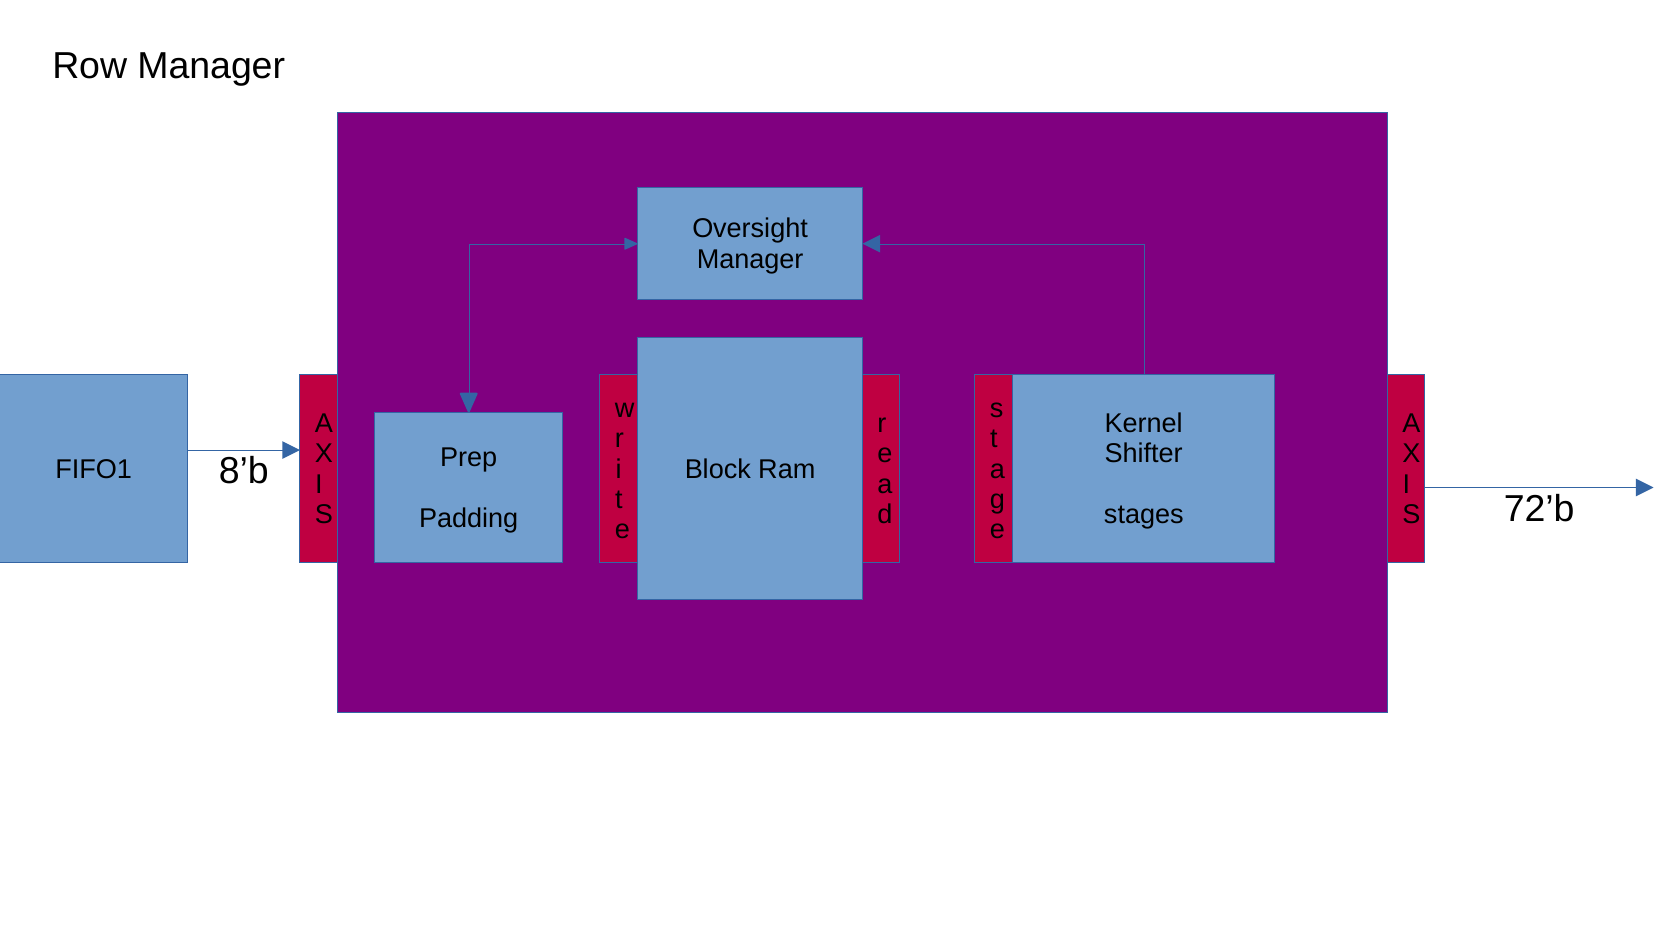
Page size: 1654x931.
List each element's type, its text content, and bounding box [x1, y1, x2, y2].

text_box AXIS [299, 374, 338, 563]
text_box FIFO1 [0, 374, 188, 563]
text_box AXIS [1387, 374, 1425, 563]
text_box stage [974, 374, 1013, 563]
text_box [337, 112, 1388, 713]
text_box read [862, 374, 900, 563]
text_box Block Ram [637, 337, 863, 600]
text_box Prep Padding [374, 412, 563, 563]
text_box Row Manager [37, 37, 457, 95]
text_box Kernel Shifter stages [1013, 374, 1275, 563]
text_box Oversight Manager [637, 187, 863, 300]
text_box write [599, 374, 638, 563]
